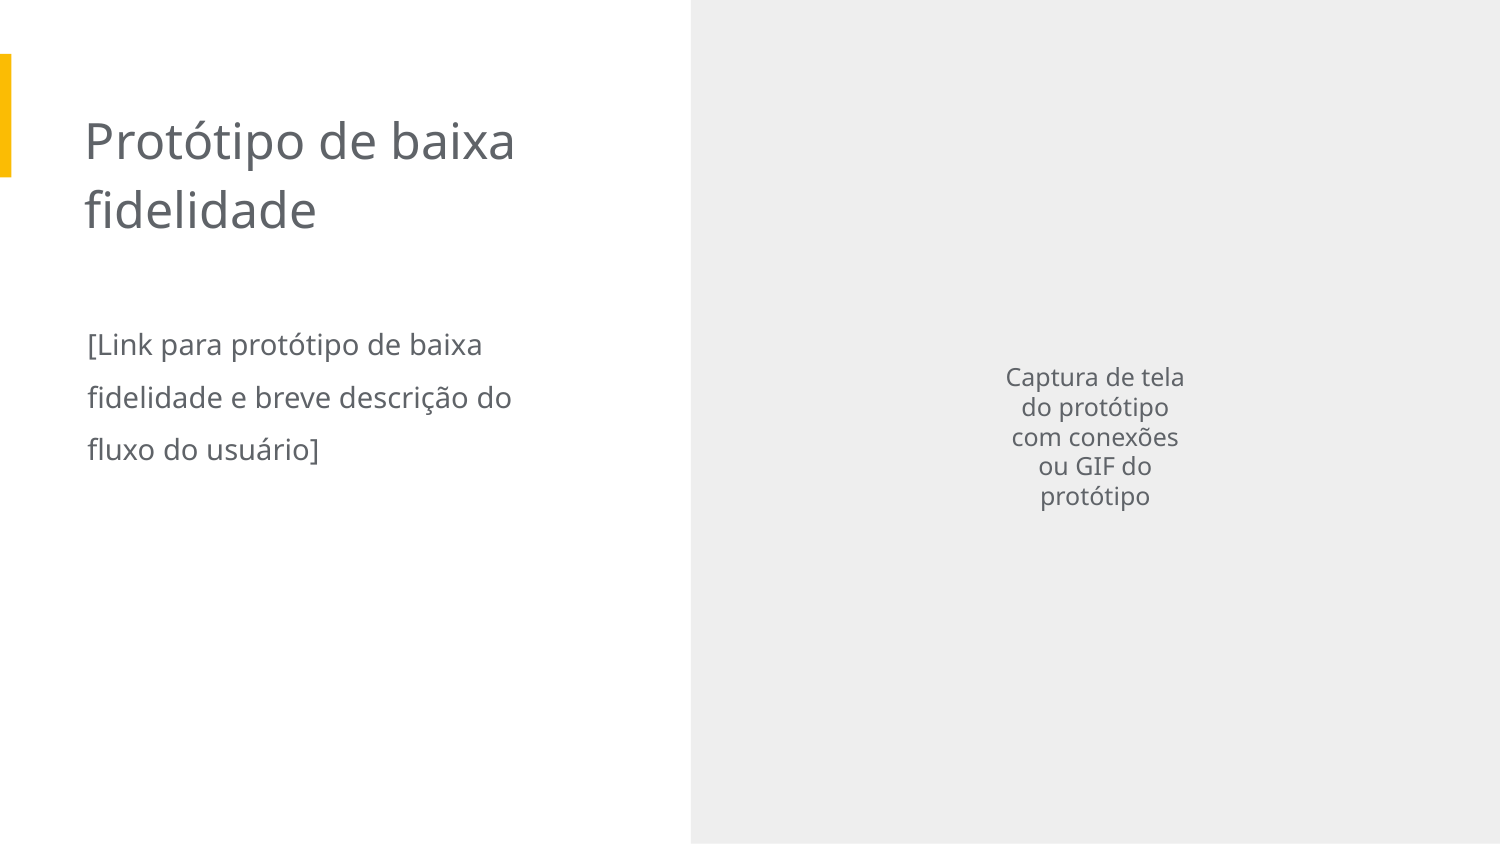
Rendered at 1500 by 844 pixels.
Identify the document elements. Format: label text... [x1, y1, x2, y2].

text_box [Link para protótipo de baixa fidelidade e breve descrição do fluxo do usuário] [87, 294, 566, 535]
text_box Protótipo de baixa fidelidade [84, 85, 1234, 254]
text_box Captura de tela do protótipo com conexões ou GIF do protótipo [986, 346, 1205, 526]
text_box [690, 0, 1500, 844]
